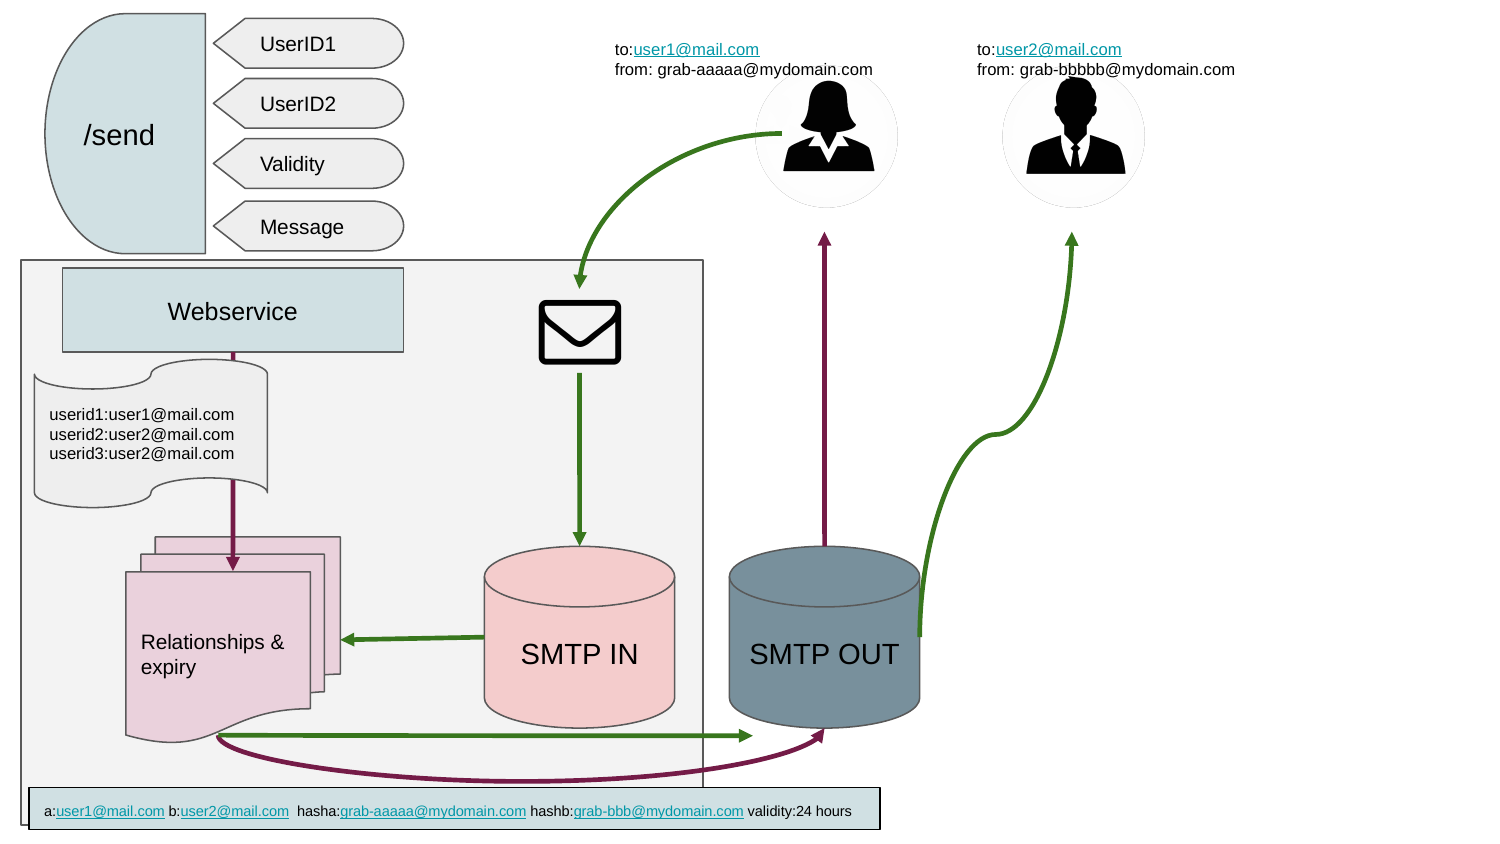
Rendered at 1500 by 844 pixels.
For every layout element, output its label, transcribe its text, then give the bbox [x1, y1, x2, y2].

text_box Relationships & expiry [125, 536, 341, 743]
text_box to:user2@mail.com from: grab-bbbbb@mydomain.com [962, 23, 1397, 66]
text_box Webservice [62, 268, 404, 353]
text_box to:user1@mail.com from: grab-aaaaa@mydomain.com [599, 23, 962, 66]
text_box UserID1 [213, 18, 404, 69]
text_box userid1:user1@mail.com userid2:user2@mail.com userid3:user2@mail.com [34, 359, 268, 508]
text_box Message [213, 201, 404, 251]
picture [537, 288, 622, 373]
text_box SMTP IN [484, 546, 675, 729]
text_box Validity [213, 138, 404, 189]
text_box UserID2 [213, 78, 404, 129]
text_box [223, 738, 704, 779]
text_box SMTP OUT [729, 546, 920, 729]
text_box [21, 259, 704, 826]
picture [733, 66, 916, 232]
picture [980, 66, 1163, 232]
text_box a:user1@mail.com b:user2@mail.com hasha:grab-aaaaa@mydomain.com hashb:grab-bbb@mydomain.com validity:24 hours [29, 787, 880, 830]
text_box /send [44, 13, 206, 254]
text_box [220, 259, 704, 733]
